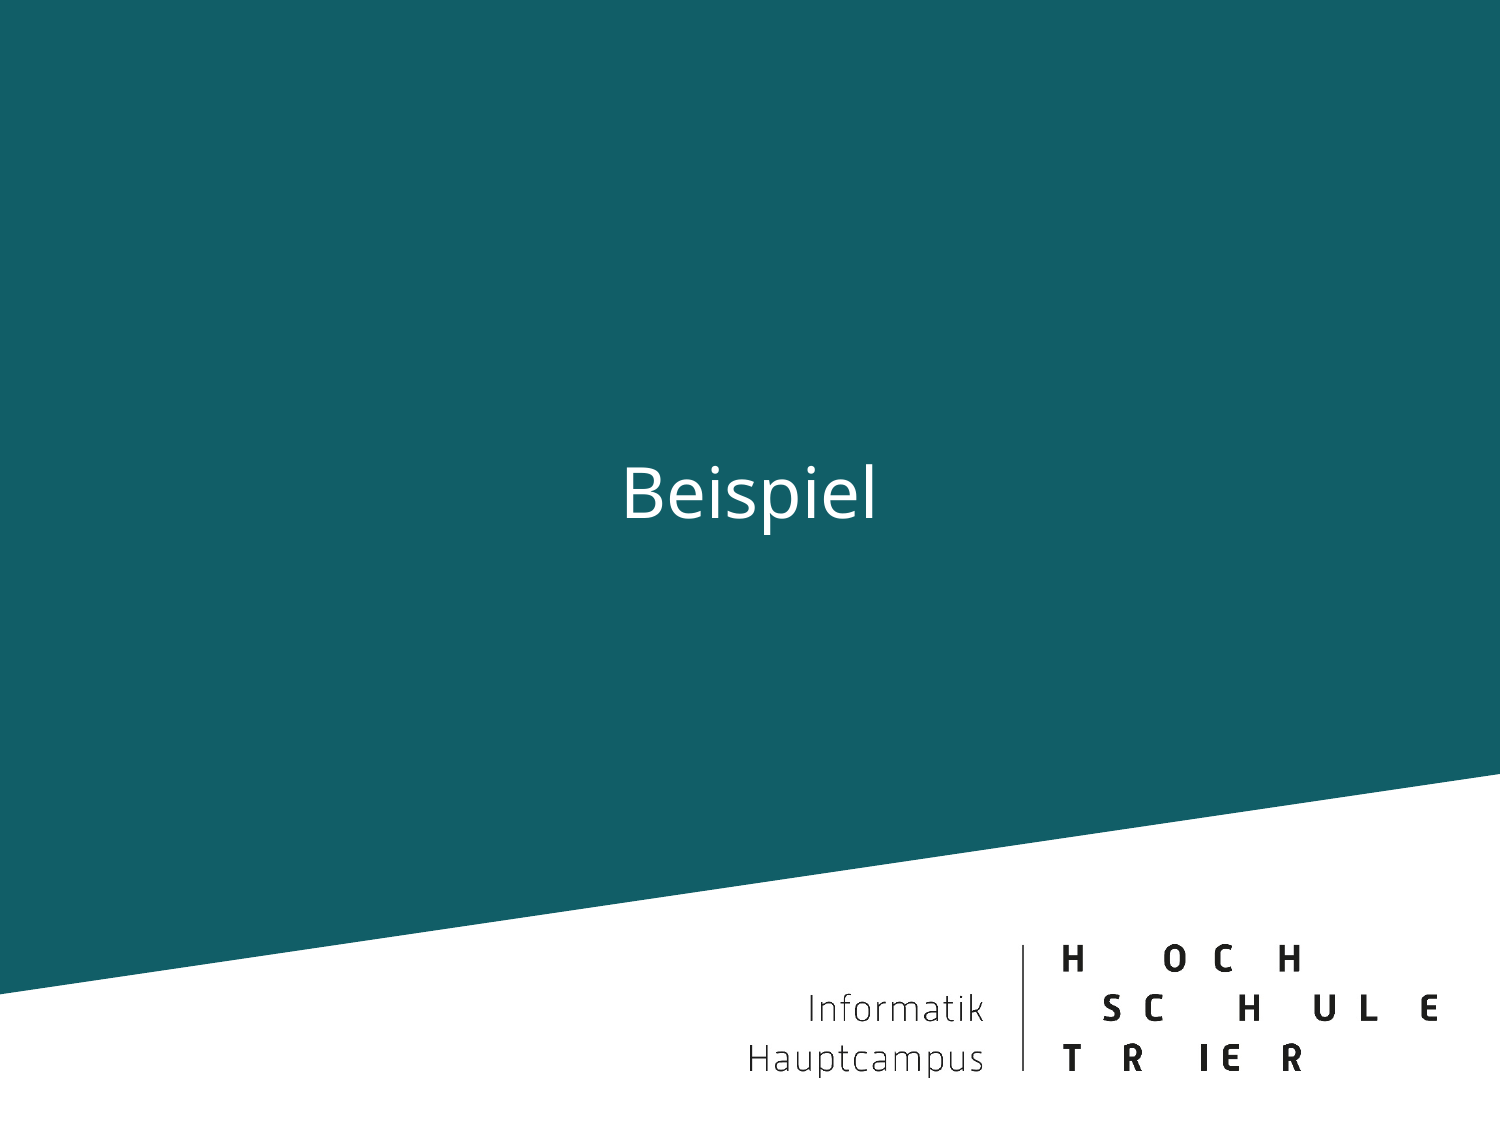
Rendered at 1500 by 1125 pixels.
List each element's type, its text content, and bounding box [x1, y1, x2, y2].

picture [750, 944, 1437, 1078]
list Beispiel [319, 440, 1181, 563]
